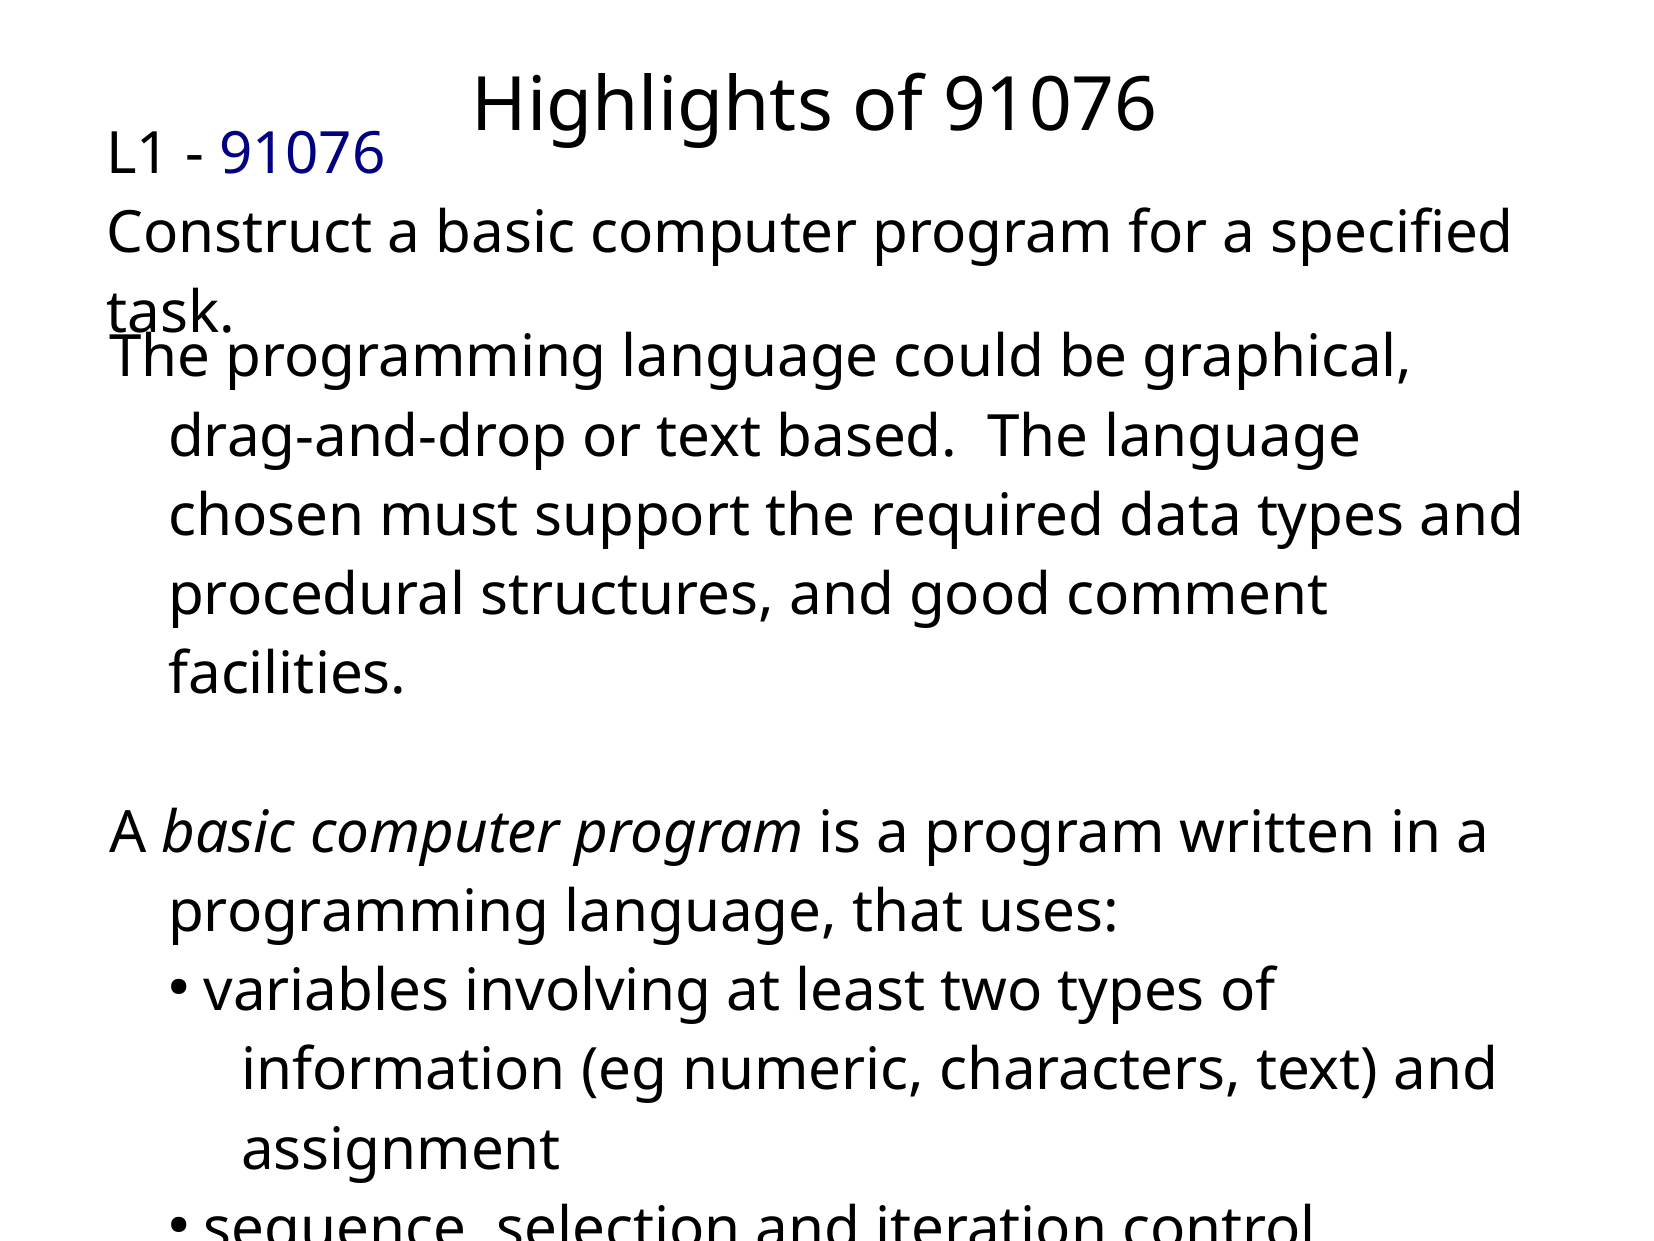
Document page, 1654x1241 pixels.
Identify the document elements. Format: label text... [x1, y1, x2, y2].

title L1 - 91076 Construct a basic computer program for a specified task. [71, 184, 1560, 319]
text_box The programming language could be graphical, drag-and-drop or text based. The language chosen must support the required data types and procedural structures, and good comment facilities. A basic computer program is a program written in a programming language, that uses: variables involving at least two types of information (eg numeric, characters, text) and assignment sequence, selection and iteration control structures predefined actions (e.g. predefined methods, functions, or procedures) input from a user, sensors, or other external source. [94, 307, 1583, 1158]
title Highlights of 91076 [71, 18, 1560, 184]
